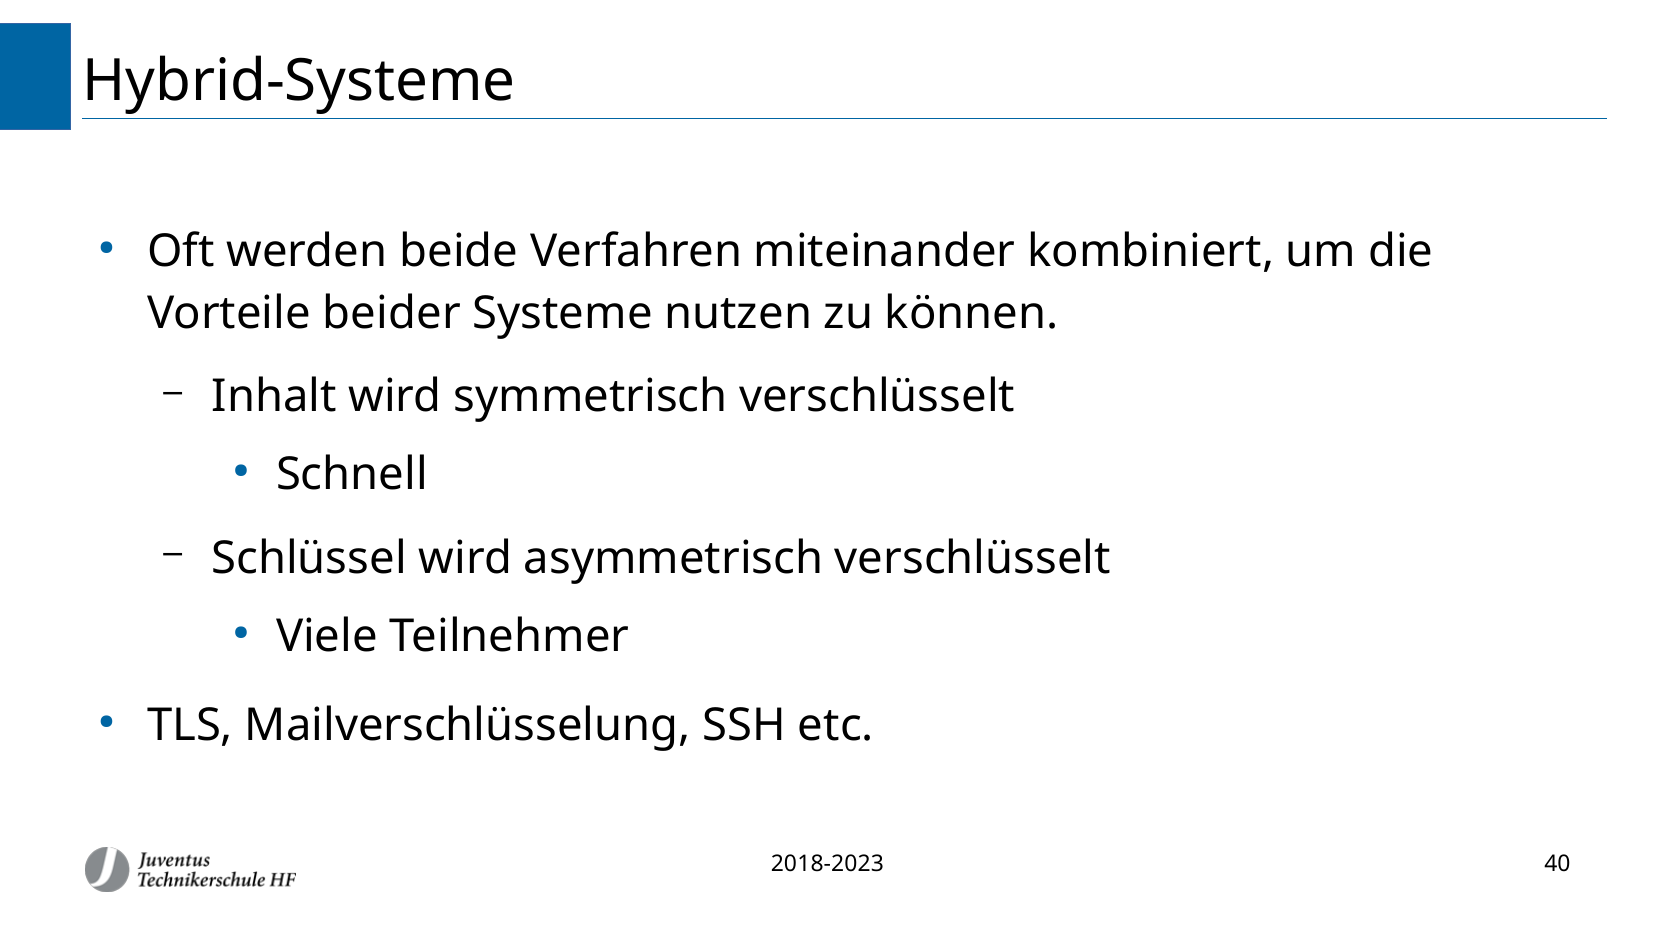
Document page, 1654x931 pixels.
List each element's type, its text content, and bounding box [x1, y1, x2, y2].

list Oft werden beide Verfahren miteinander kombiniert, um die Vorteile beider Systeme nutzen zu können. Inhalt wird symmetrisch verschlüsselt Schnell Schlüssel wird asymmetrisch verschlüsselt Viele Teilnehmer TLS, Mailverschlüsselung, SSH etc. [82, 217, 1571, 758]
picture [85, 847, 296, 892]
title Hybrid-Systeme [82, 37, 1571, 119]
